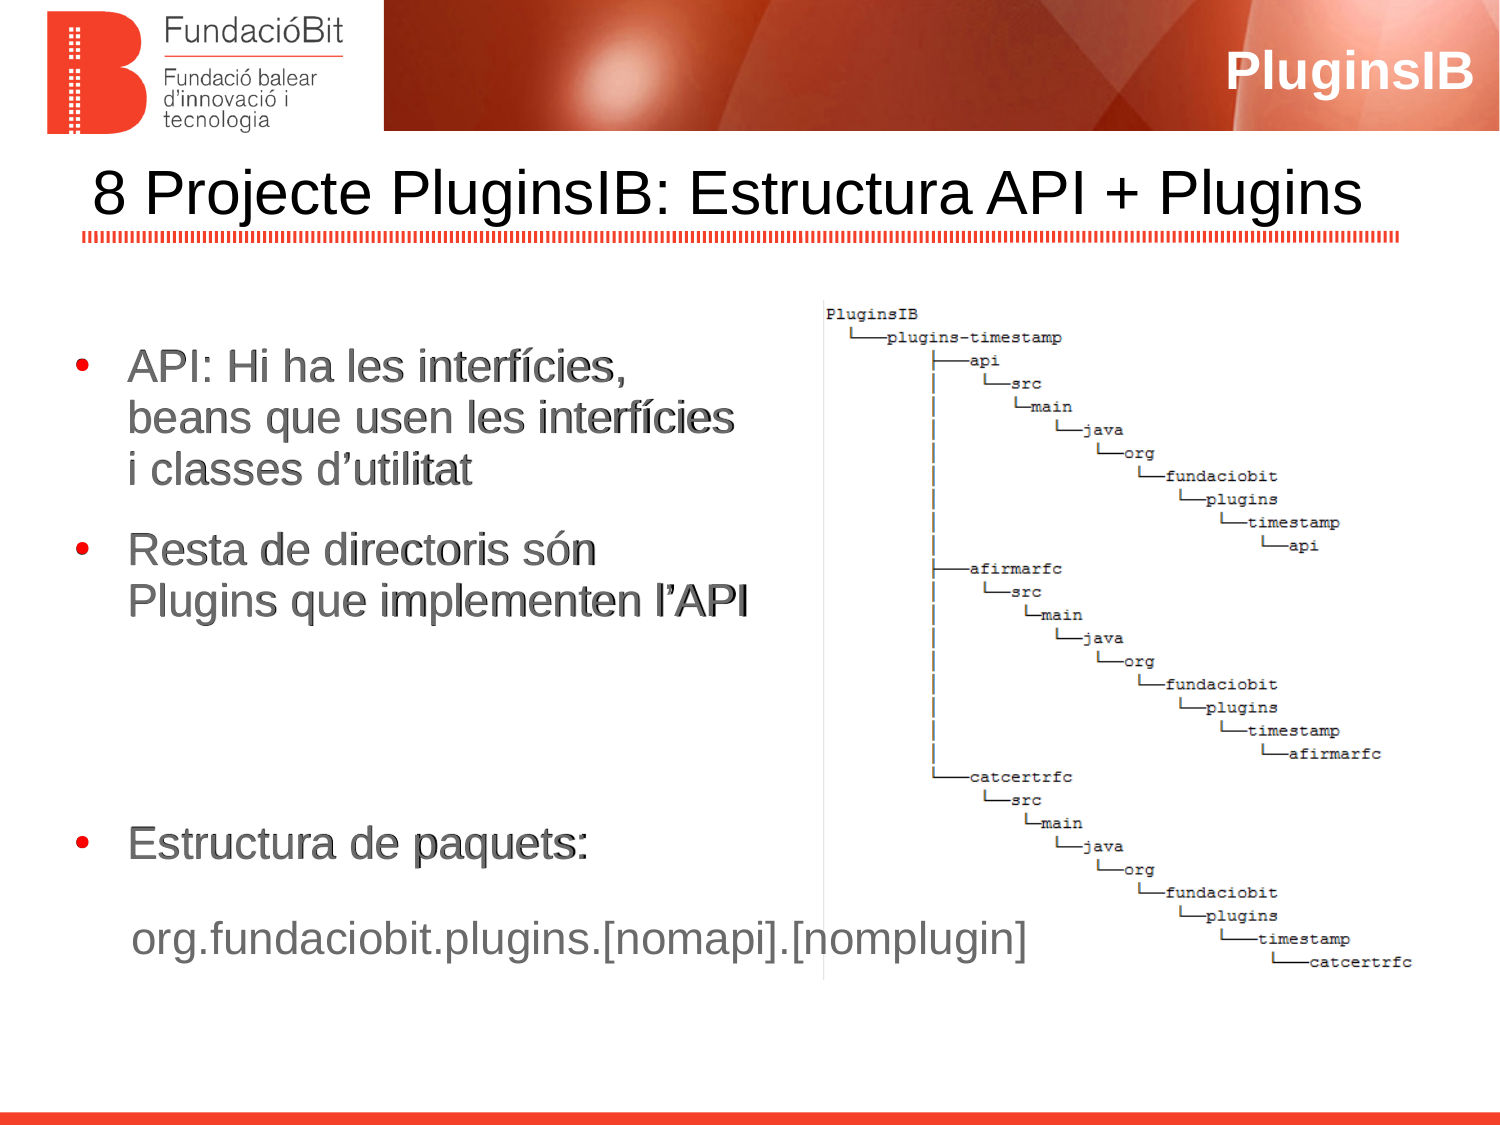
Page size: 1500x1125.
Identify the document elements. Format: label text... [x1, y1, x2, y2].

list 8 Projecte PluginsIB: Estructura API + Plugins [40, 158, 1426, 275]
picture [823, 300, 1429, 980]
picture [383, 0, 1500, 131]
text_box org.fundaciobit.plugins.[nomapi].[nomplugin] [131, 912, 1072, 968]
picture [47, 11, 343, 134]
title PluginsIB [324, 19, 1477, 123]
text_box API: Hi ha les interfícies, beans que usen les interfícies i classes d’utilitat Resta de directoris són Plugins que implementen l’API Estructura de paquets: [56, 274, 757, 1058]
